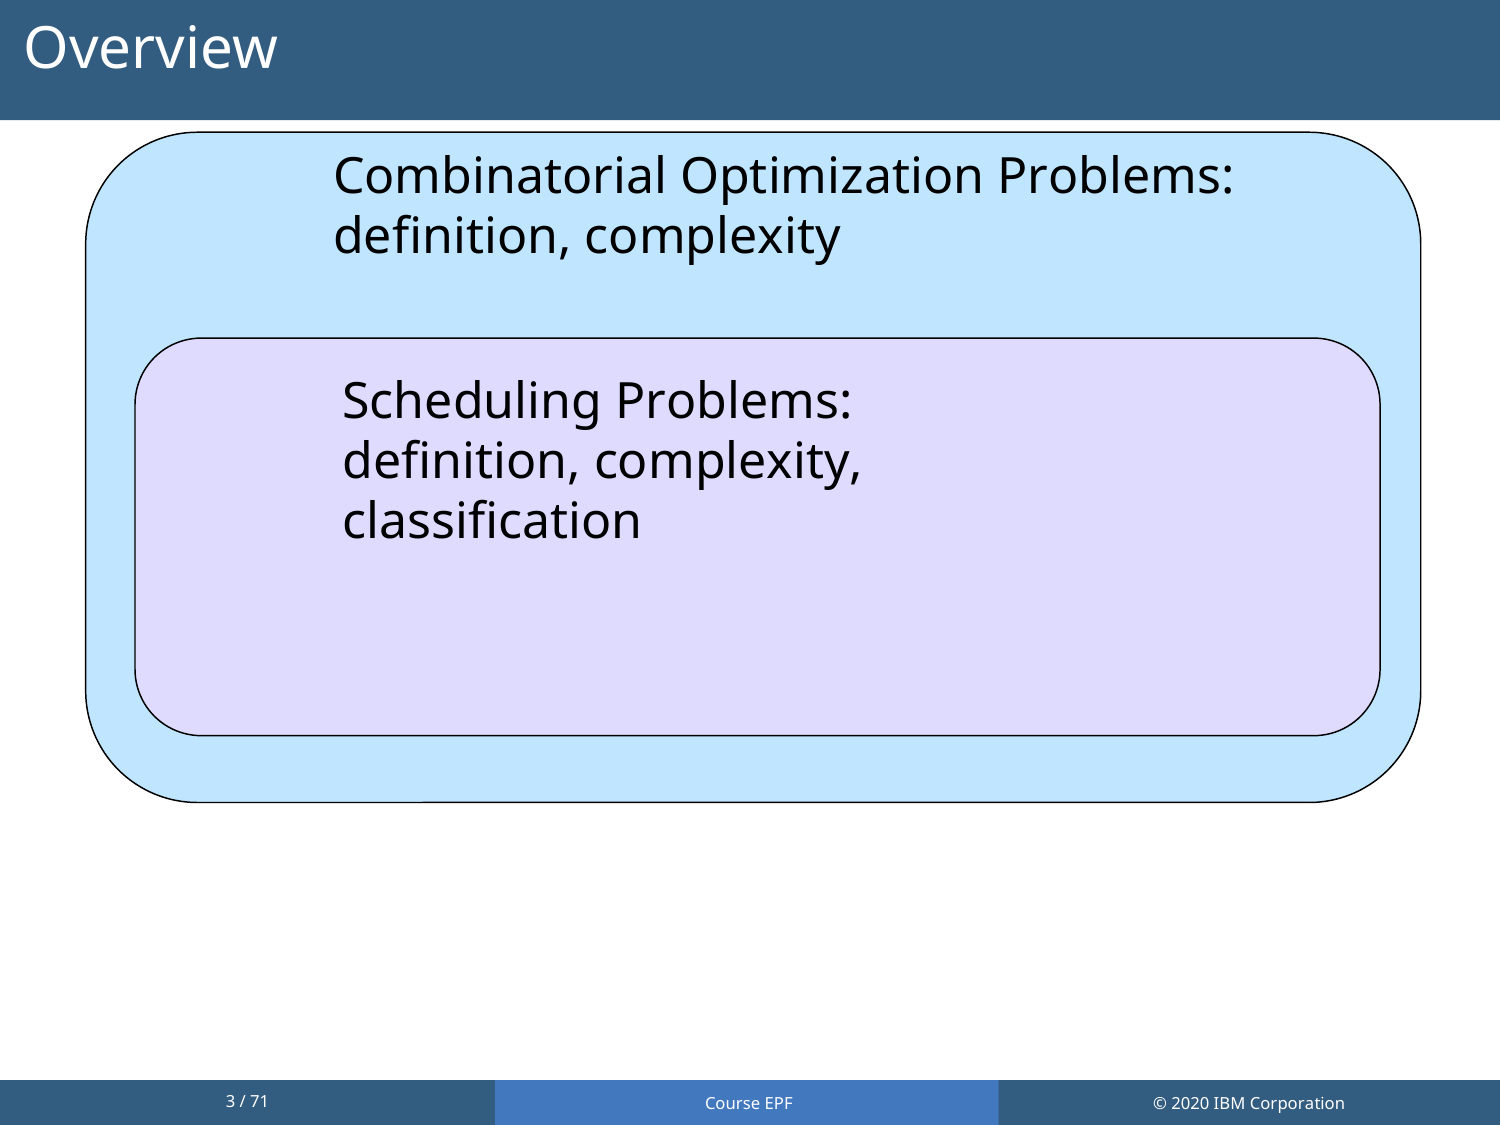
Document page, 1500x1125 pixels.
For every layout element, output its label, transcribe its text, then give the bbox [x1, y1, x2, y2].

title Overview [0, 0, 1500, 121]
text_box Scheduling Problems: definition, complexity, classification [327, 360, 875, 556]
text_box [85, 132, 1421, 803]
text_box Combinatorial Optimization Problems: definition, complexity [318, 135, 1228, 271]
